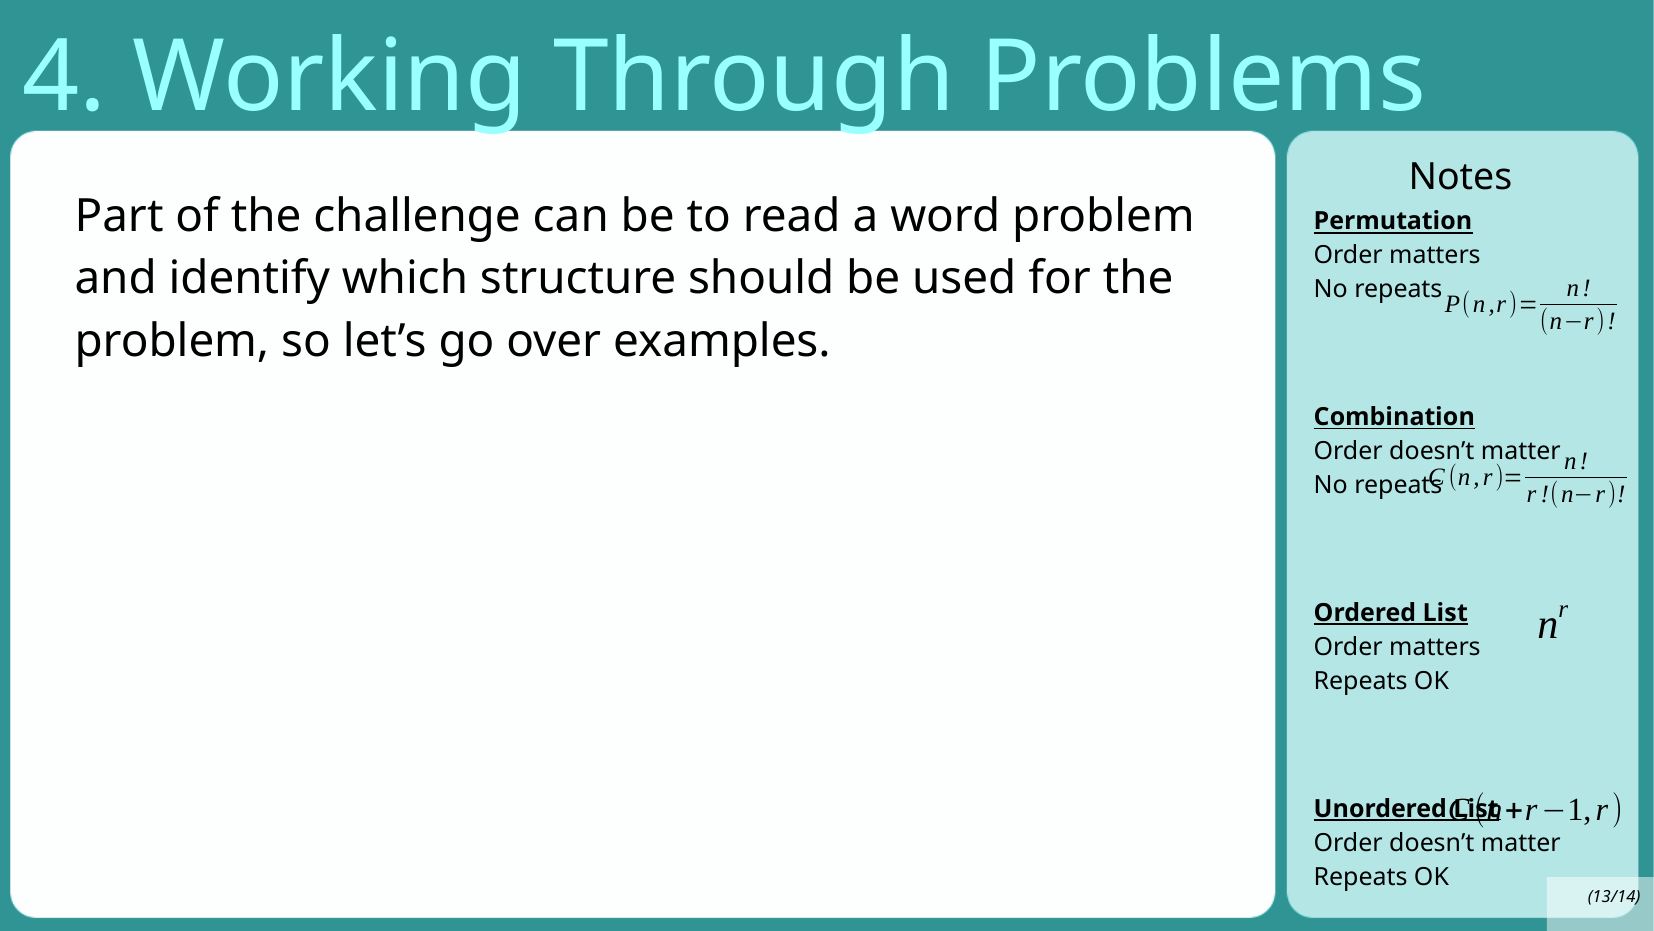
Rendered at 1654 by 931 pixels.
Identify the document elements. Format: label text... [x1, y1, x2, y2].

text_box Permutation Order matters No repeats Combination Order doesn’t matter No repeats Ordered List Order matters Repeats OK Unordered List Order doesn’t matter Repeats OK [1298, 203, 1630, 835]
text_box (<number>/14) [1546, 877, 1654, 931]
text_box Part of the challenge can be to read a word problem and identify which structure should be used for the problem, so let’s go over examples. [74, 182, 1244, 595]
chart [1630, 447, 1635, 509]
title 4. Working Through Problems [22, 13, 1511, 130]
picture [0, 0, 1654, 931]
text_box Notes [1290, 141, 1631, 203]
